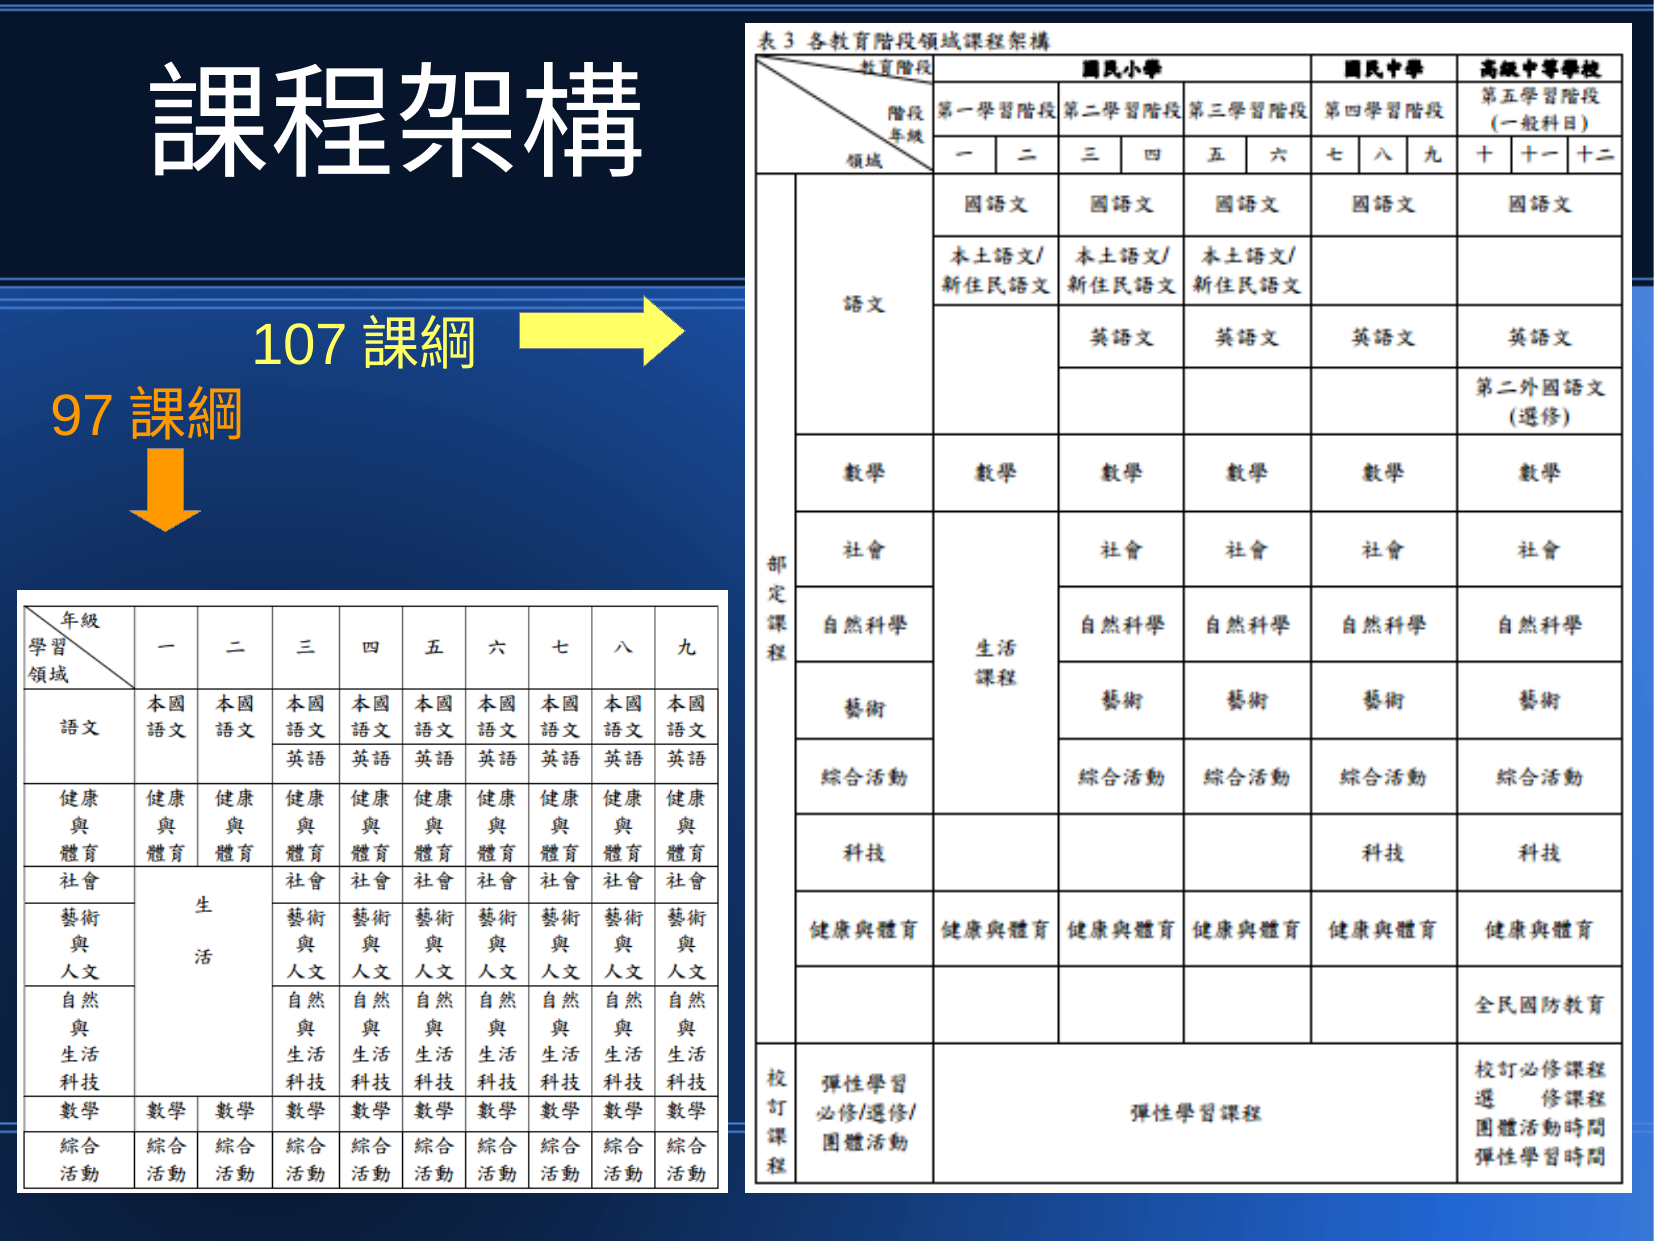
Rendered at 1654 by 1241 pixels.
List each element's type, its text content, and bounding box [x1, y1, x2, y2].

text_box 97課綱 [35, 360, 260, 449]
text_box [519, 295, 686, 367]
title 課程架構 [82, 38, 709, 189]
picture [0, 0, 1654, 1241]
text_box [129, 448, 201, 532]
text_box 107課綱 [236, 289, 493, 378]
